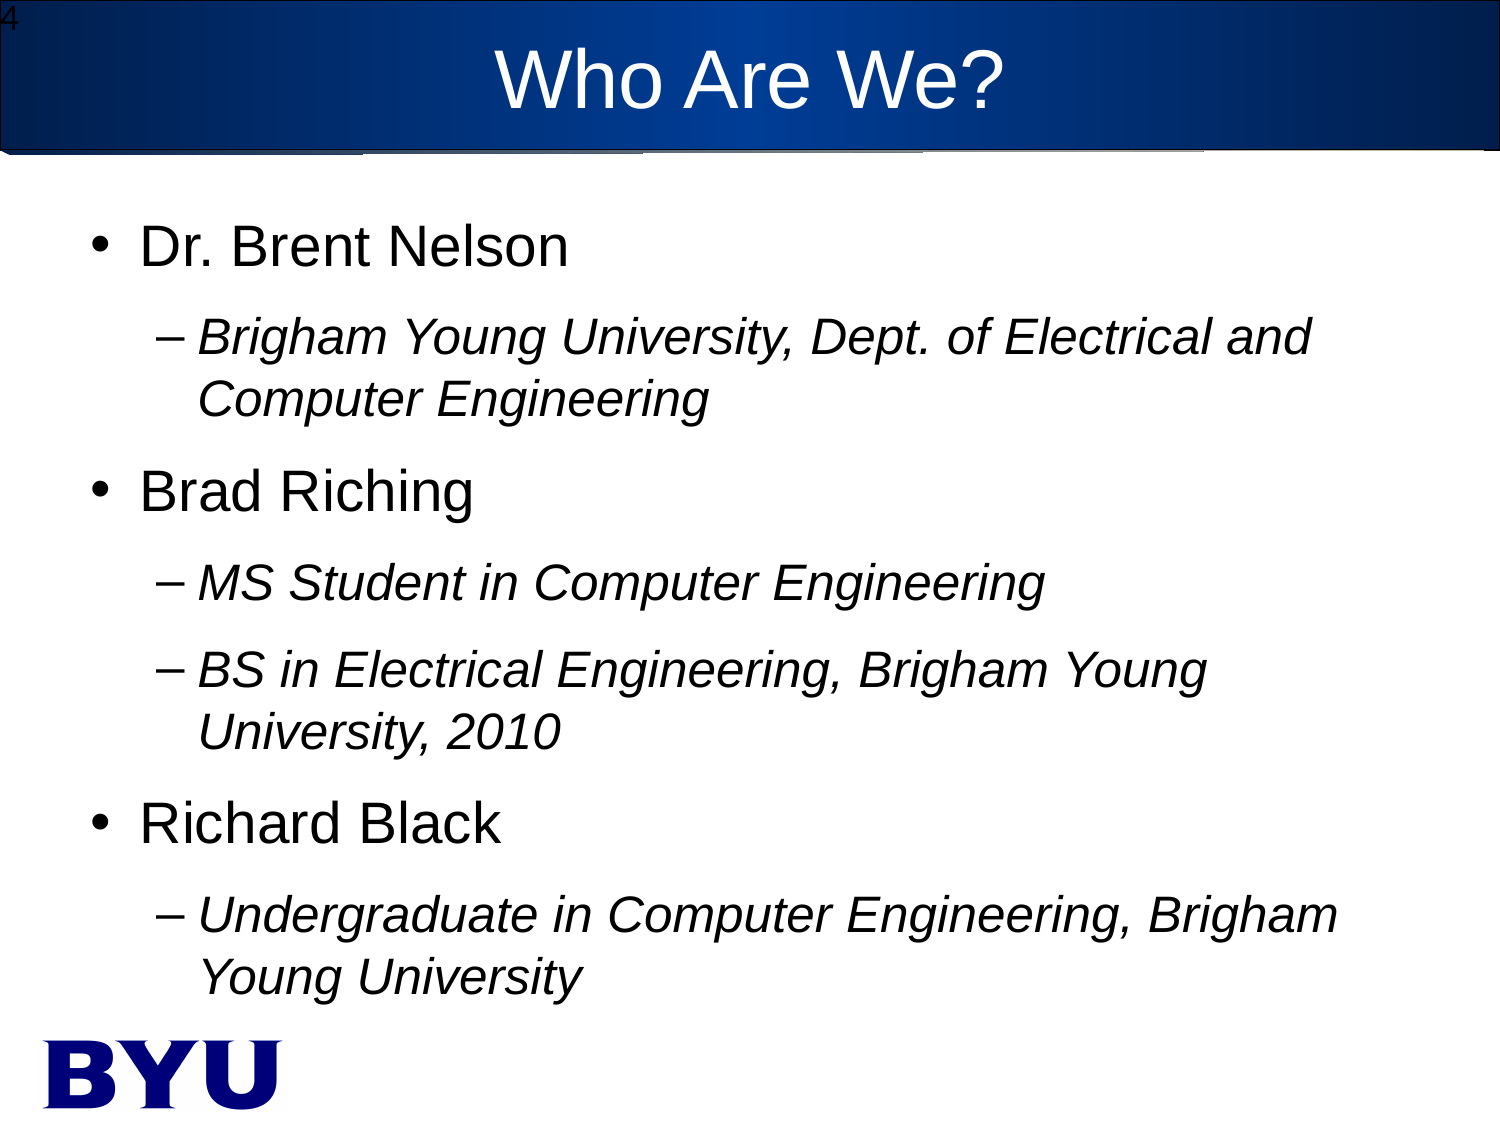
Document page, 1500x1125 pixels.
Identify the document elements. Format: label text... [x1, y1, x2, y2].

list Dr. Brent Nelson Brigham Young University, Dept. of Electrical and Computer Engineering Brad Riching MS Student in Computer Engineering BS in Electrical Engineering, Brigham Young University, 2010 Richard Black Undergraduate in Computer Engineering, Brigham Young University [75, 200, 1425, 1013]
title Who Are We? [75, 0, 1425, 150]
picture [37, 1039, 288, 1111]
